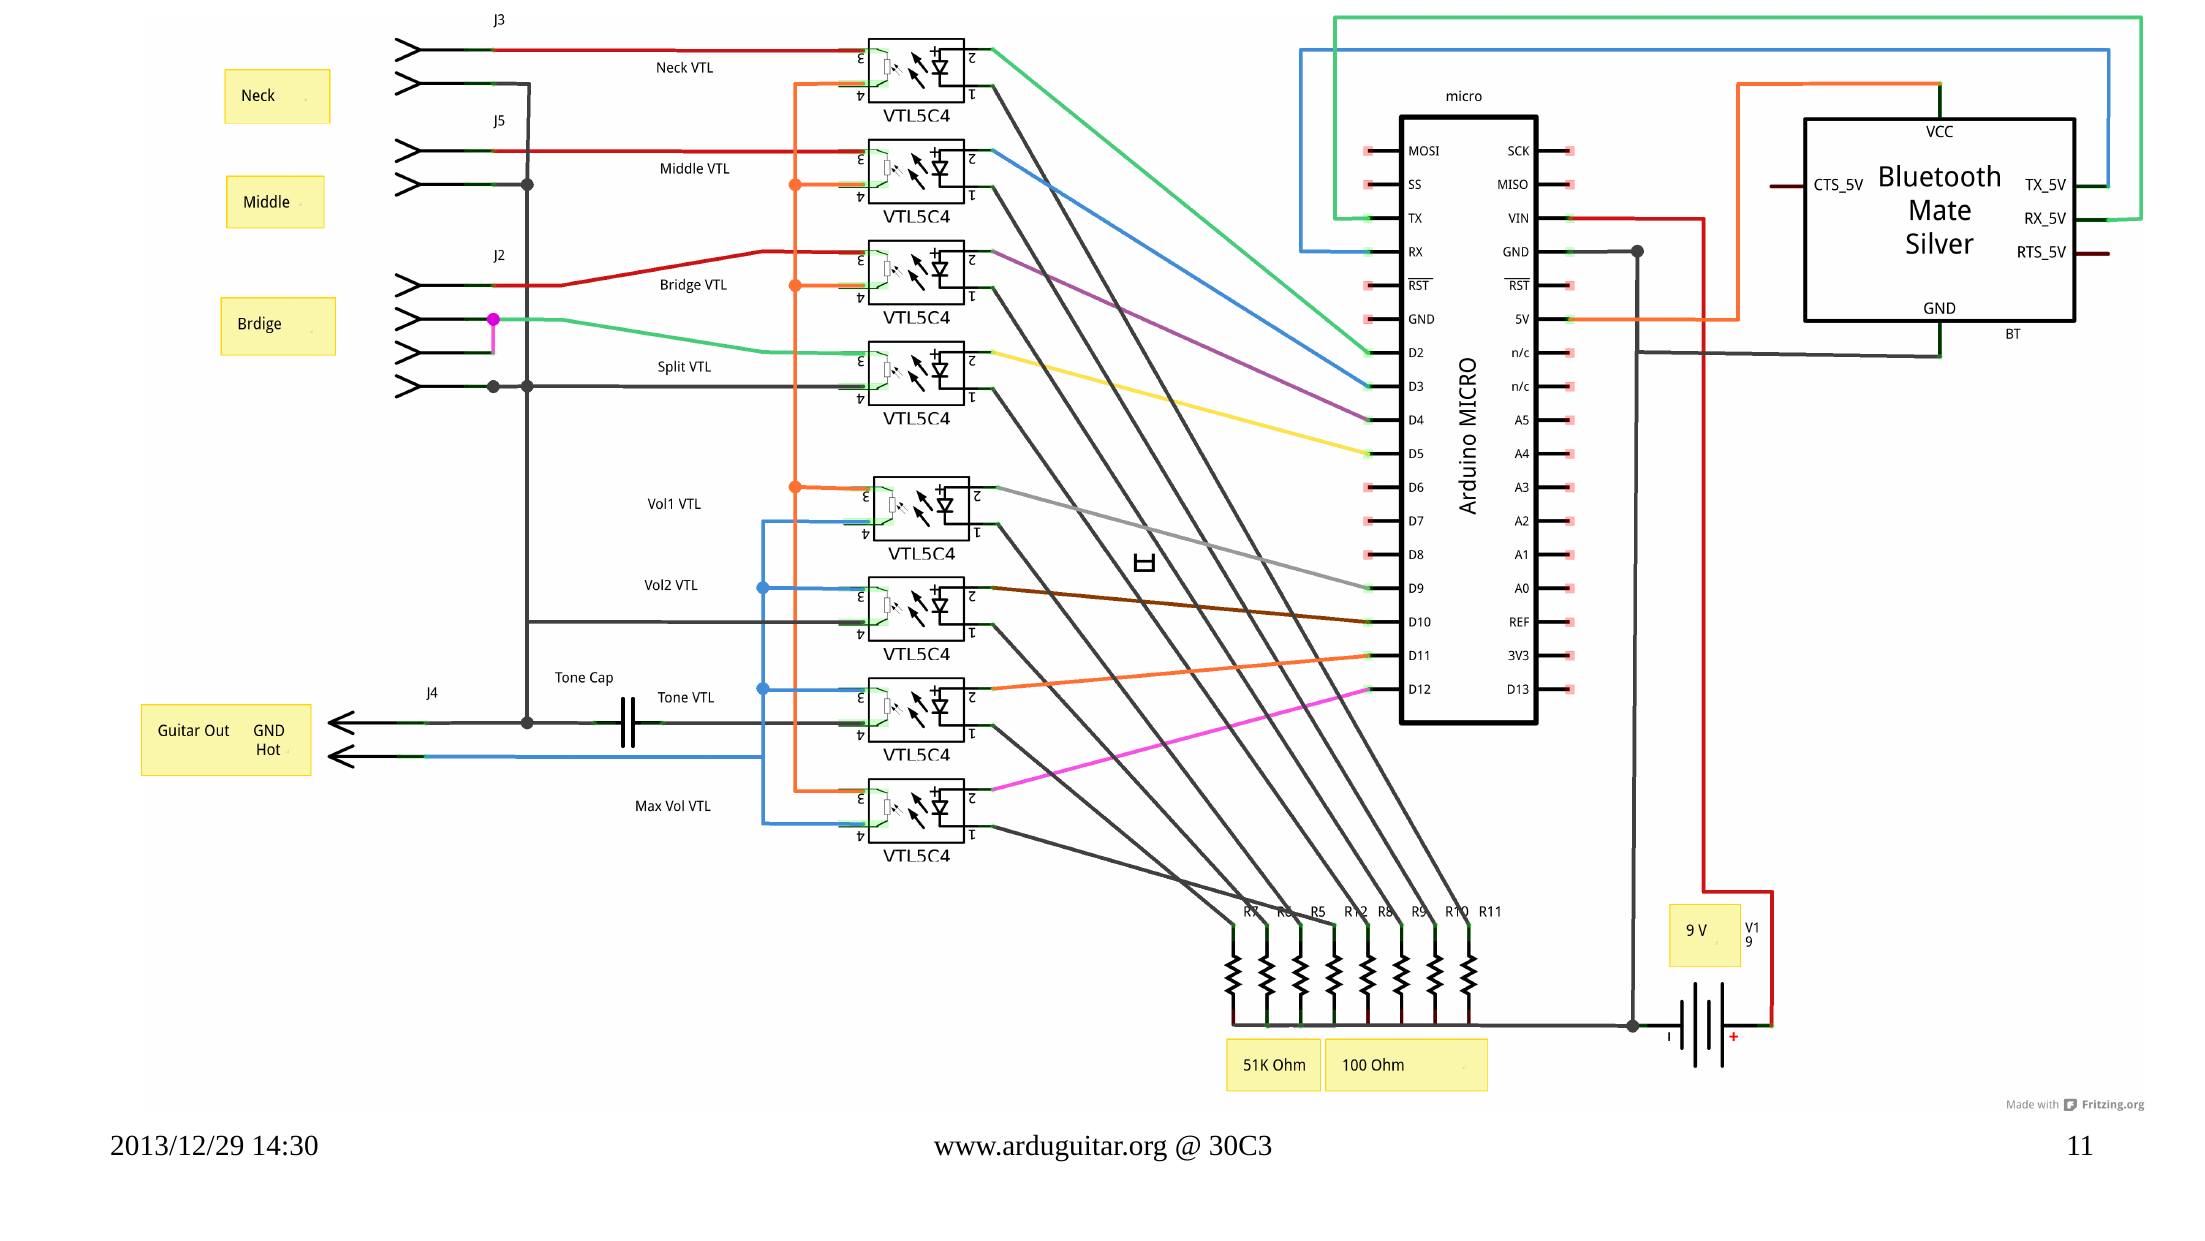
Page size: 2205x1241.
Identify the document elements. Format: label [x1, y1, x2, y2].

picture [141, 11, 2148, 1111]
